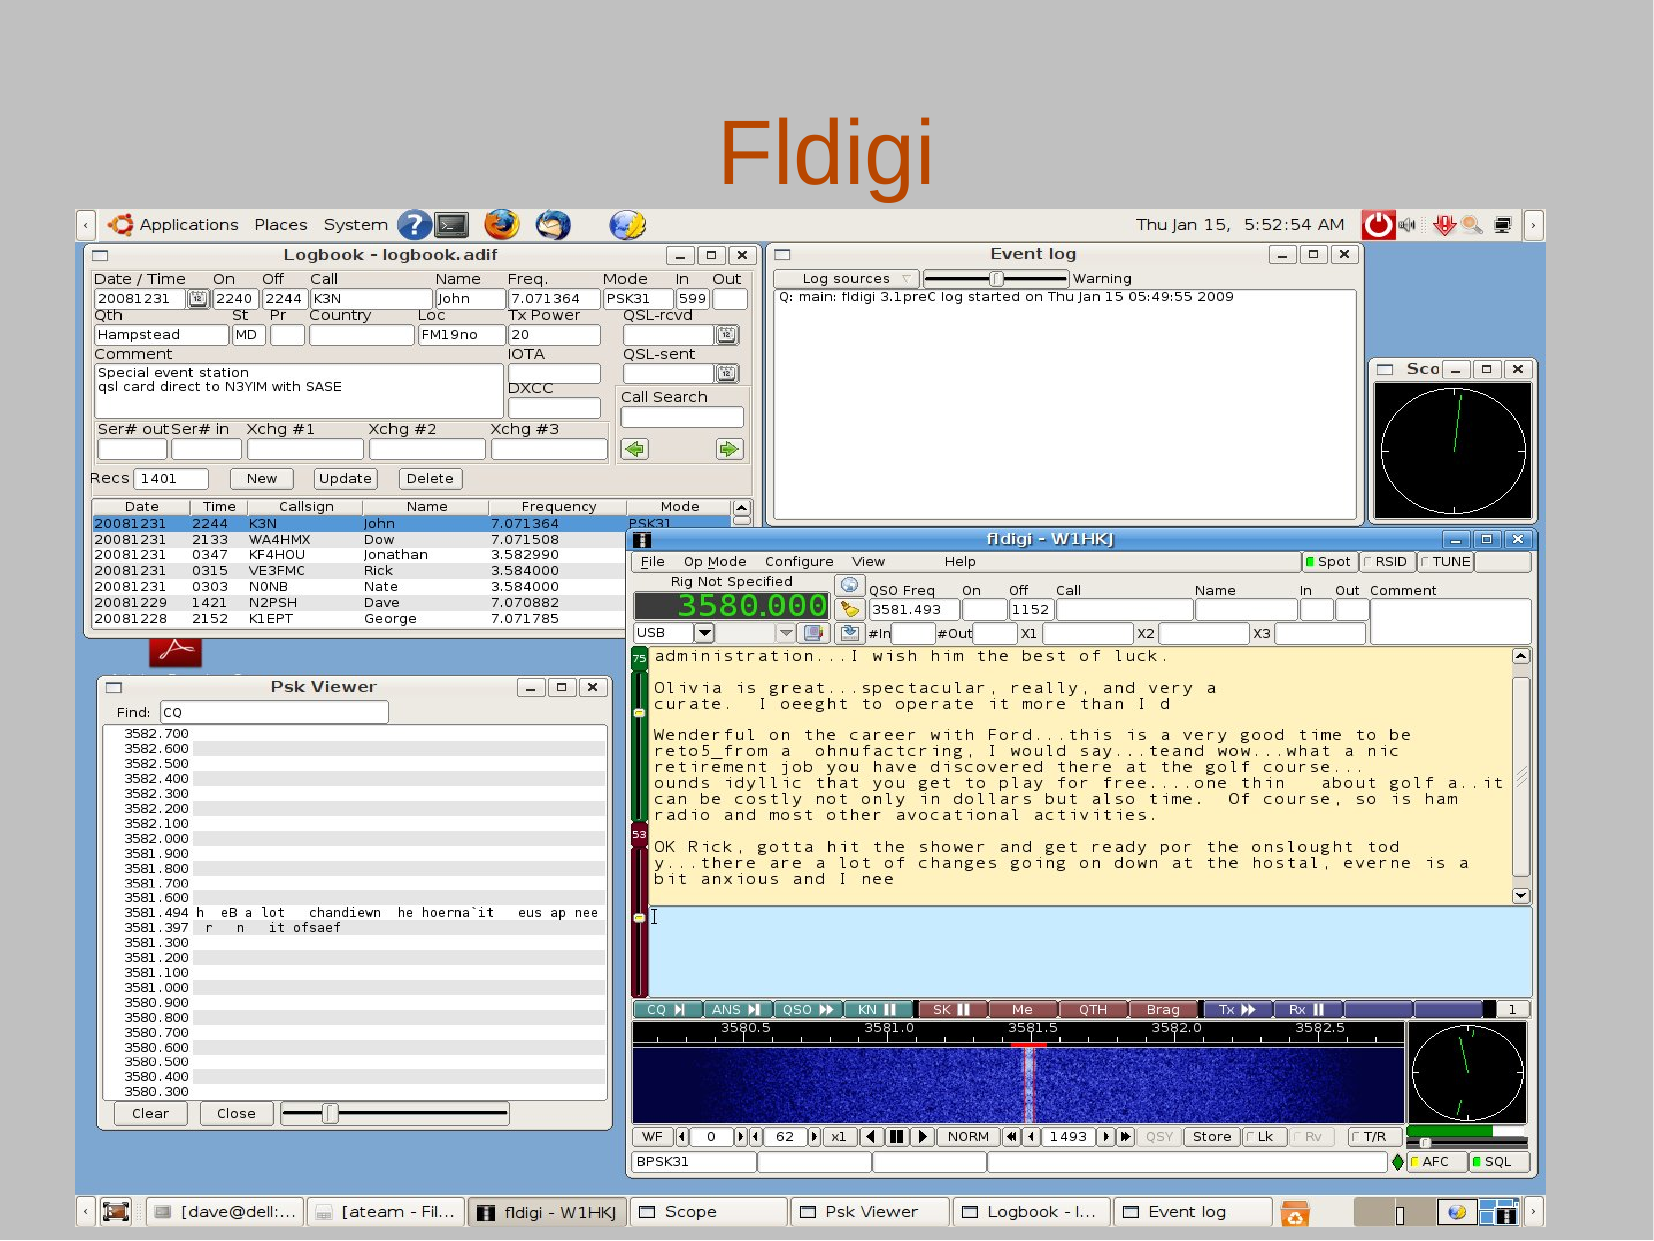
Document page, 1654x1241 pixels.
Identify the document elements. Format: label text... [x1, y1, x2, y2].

picture [75, 209, 1546, 1227]
title Fldigi [82, 49, 1571, 257]
